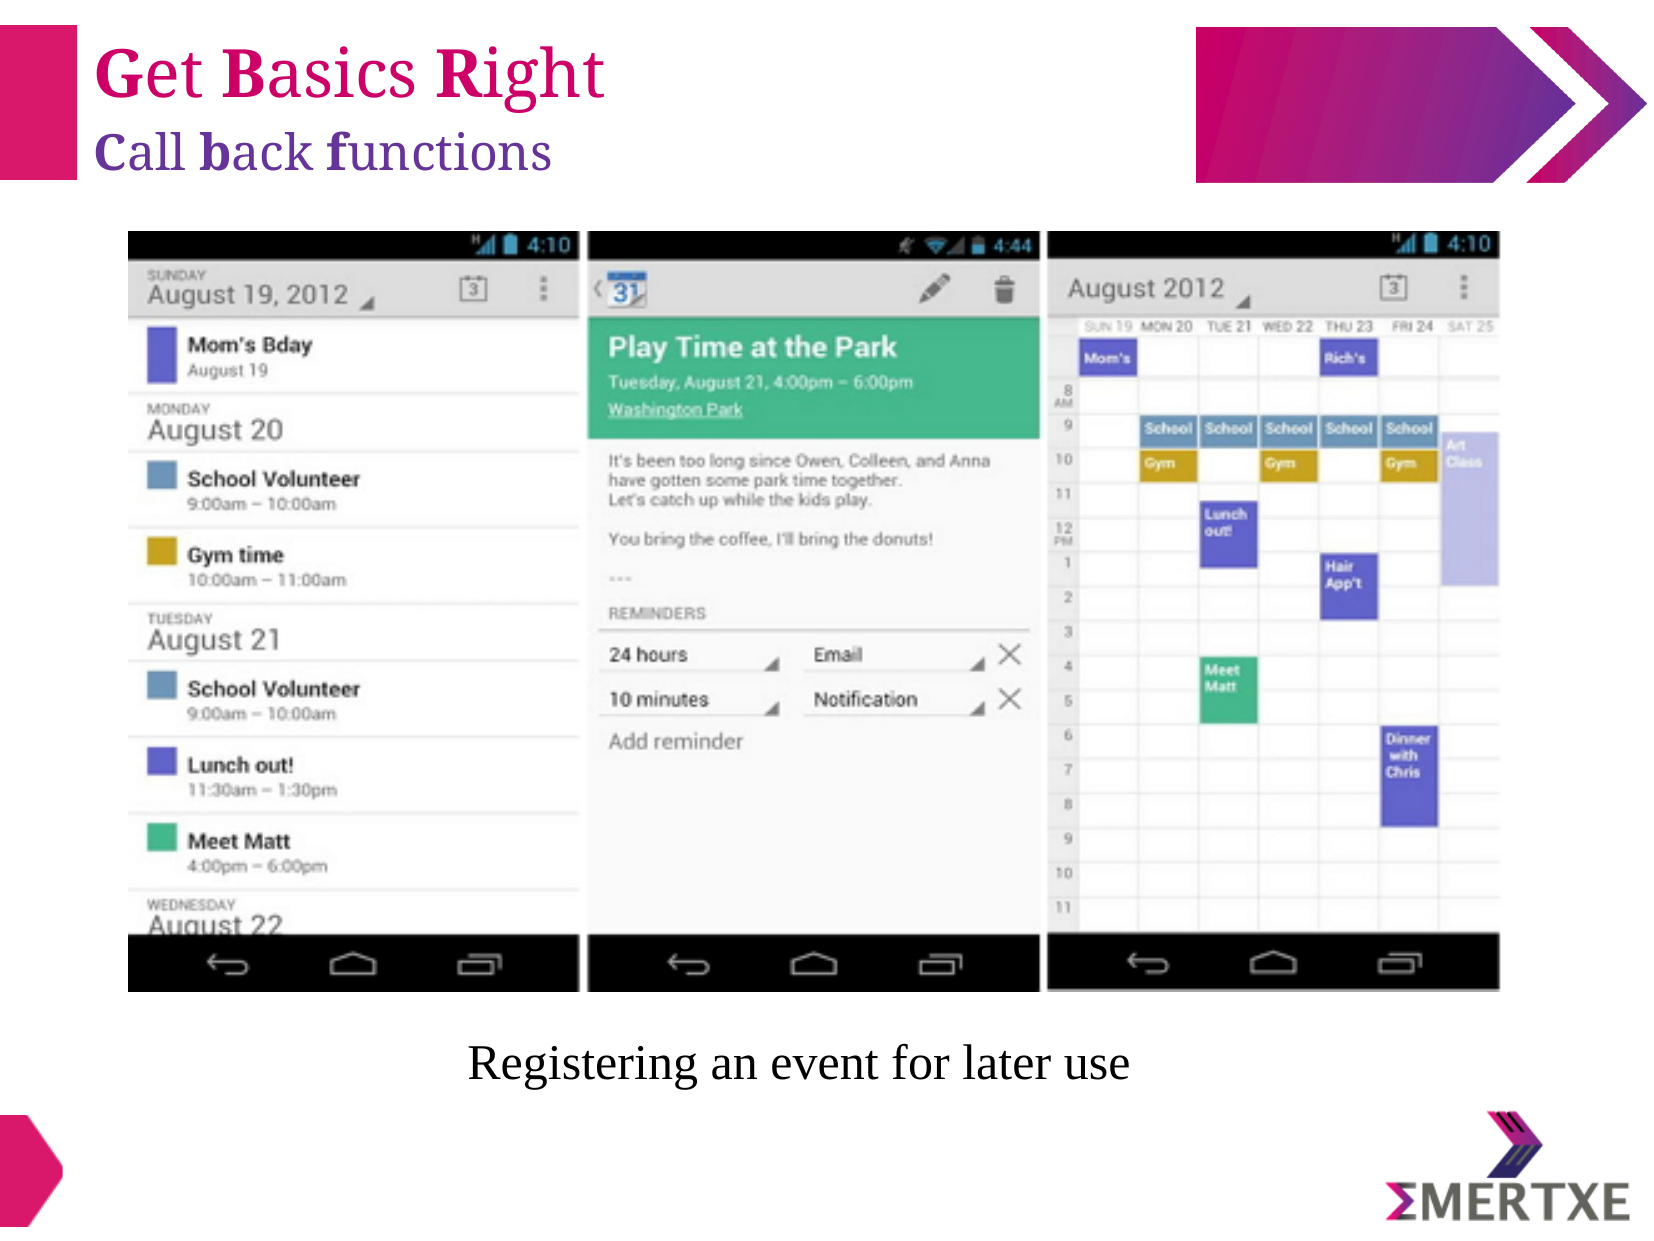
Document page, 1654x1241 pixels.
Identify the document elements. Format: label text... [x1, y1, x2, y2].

picture [1571, 27, 1647, 183]
picture [1385, 1107, 1631, 1221]
subtitle Registering an event for later use [111, 973, 1488, 1152]
title Get Basics Right Call back functions [93, 2, 1571, 210]
picture [128, 231, 1503, 992]
